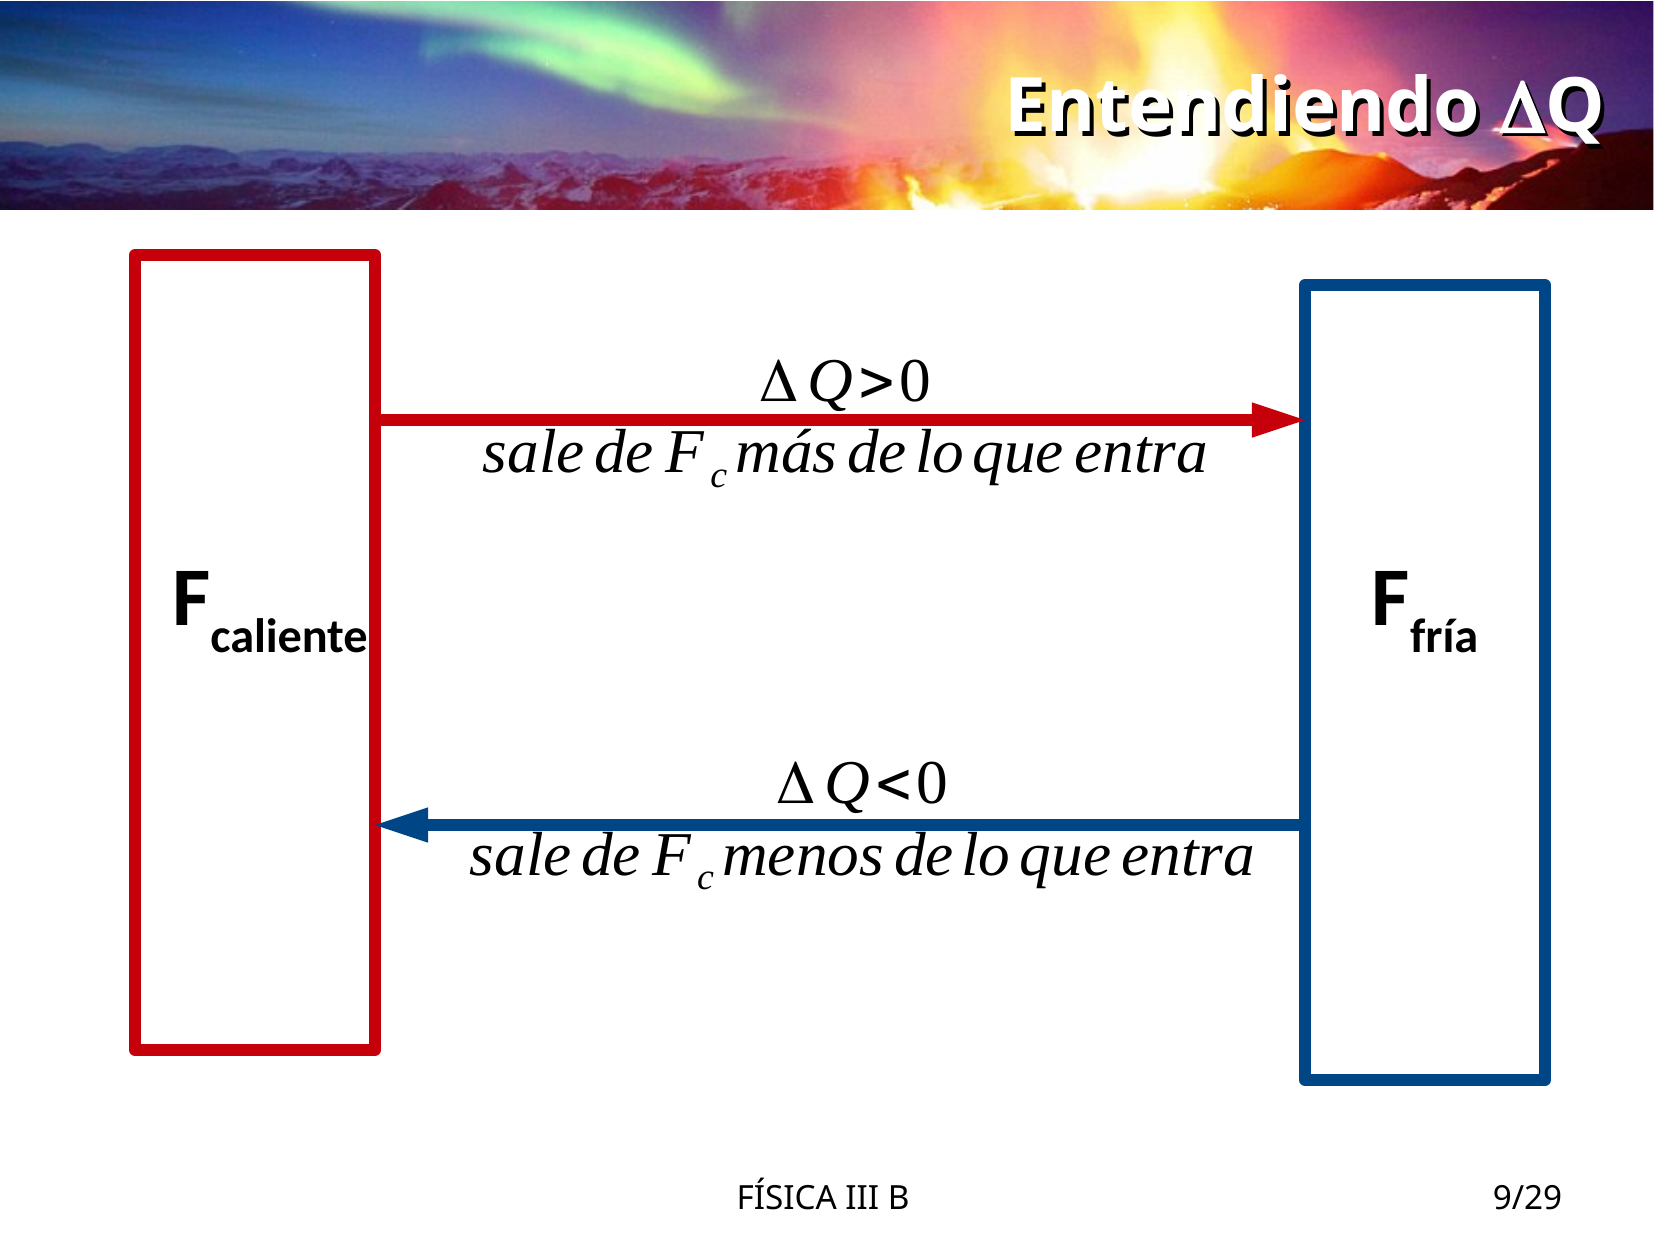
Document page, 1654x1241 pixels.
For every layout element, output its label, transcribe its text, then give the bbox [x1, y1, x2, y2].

text_box Ffría [1305, 555, 1546, 691]
chart [461, 831, 1262, 898]
title Entendiendo DQ [45, 15, 1606, 191]
picture [0, 1, 1654, 210]
chart [475, 344, 1216, 496]
text_box Fcaliente [150, 555, 391, 691]
chart [461, 747, 1262, 819]
